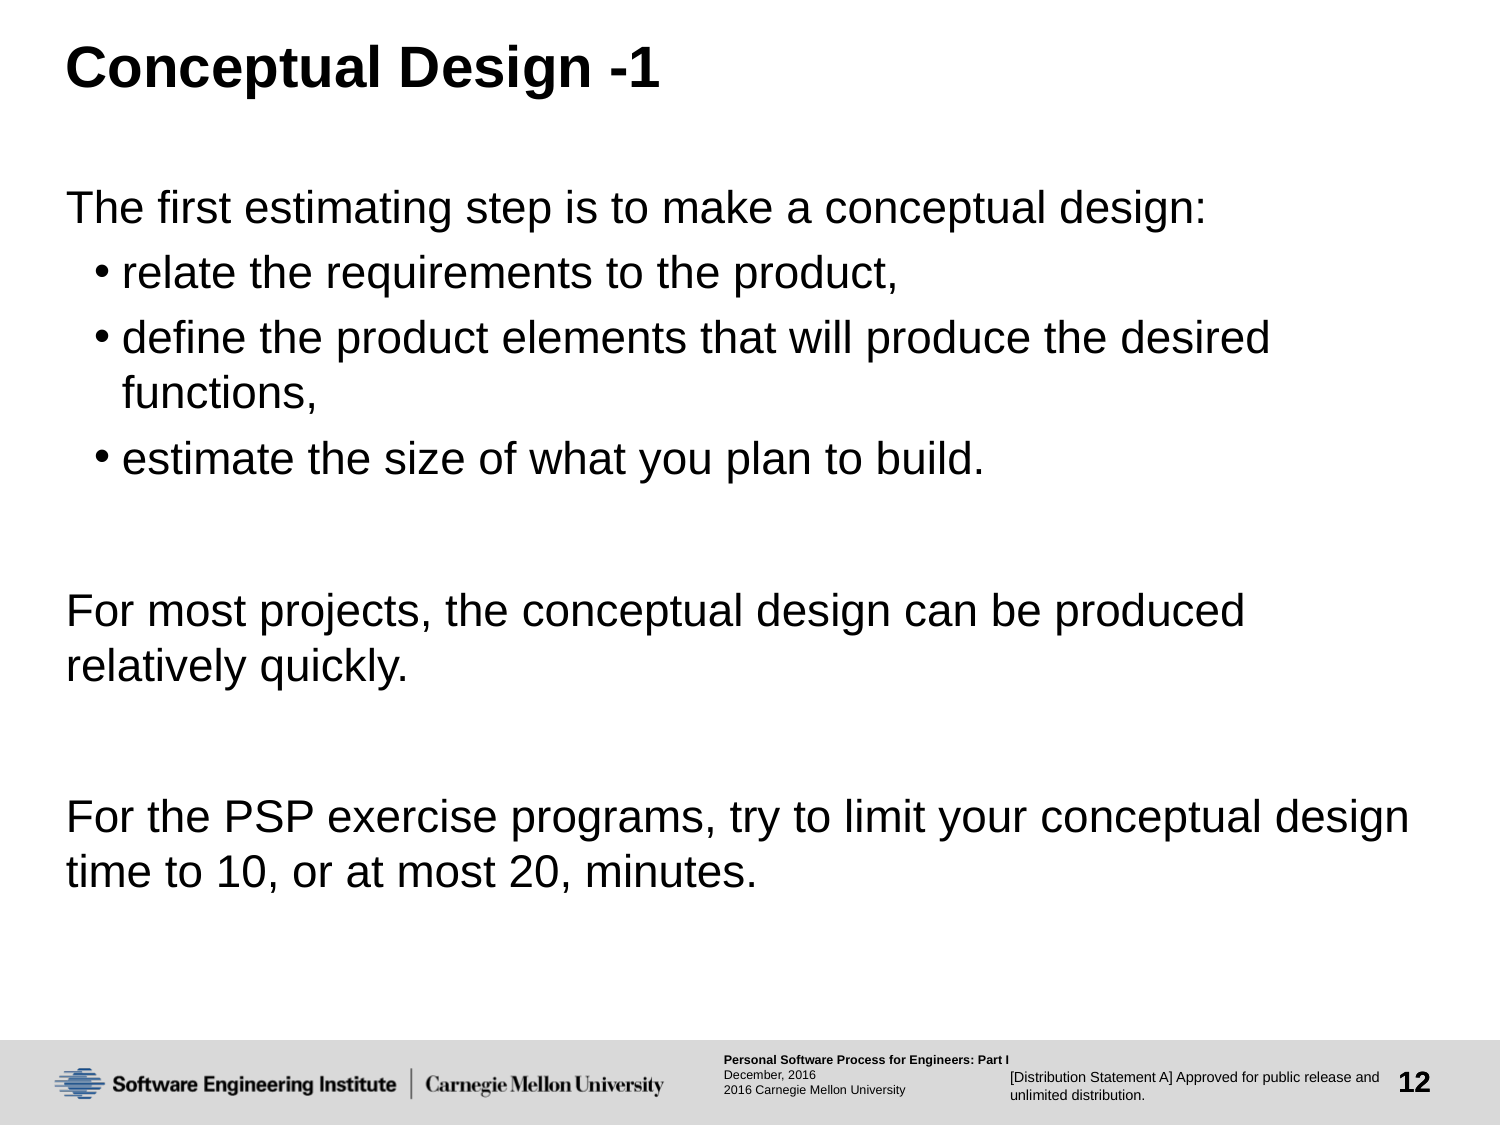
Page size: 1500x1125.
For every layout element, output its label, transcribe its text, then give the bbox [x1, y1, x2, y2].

list The first estimating step is to make a conceptual design: relate the requirements to the product, define the product elements that will produce the desired functions, estimate the size of what you plan to build. For most projects, the conceptual design can be produced relatively quickly. For the PSP exercise programs, try to limit your conceptual design time to 10, or at most 20, minutes. [65, 177, 1431, 1000]
picture [46, 1061, 673, 1104]
title Conceptual Design -1 [65, 37, 1313, 148]
